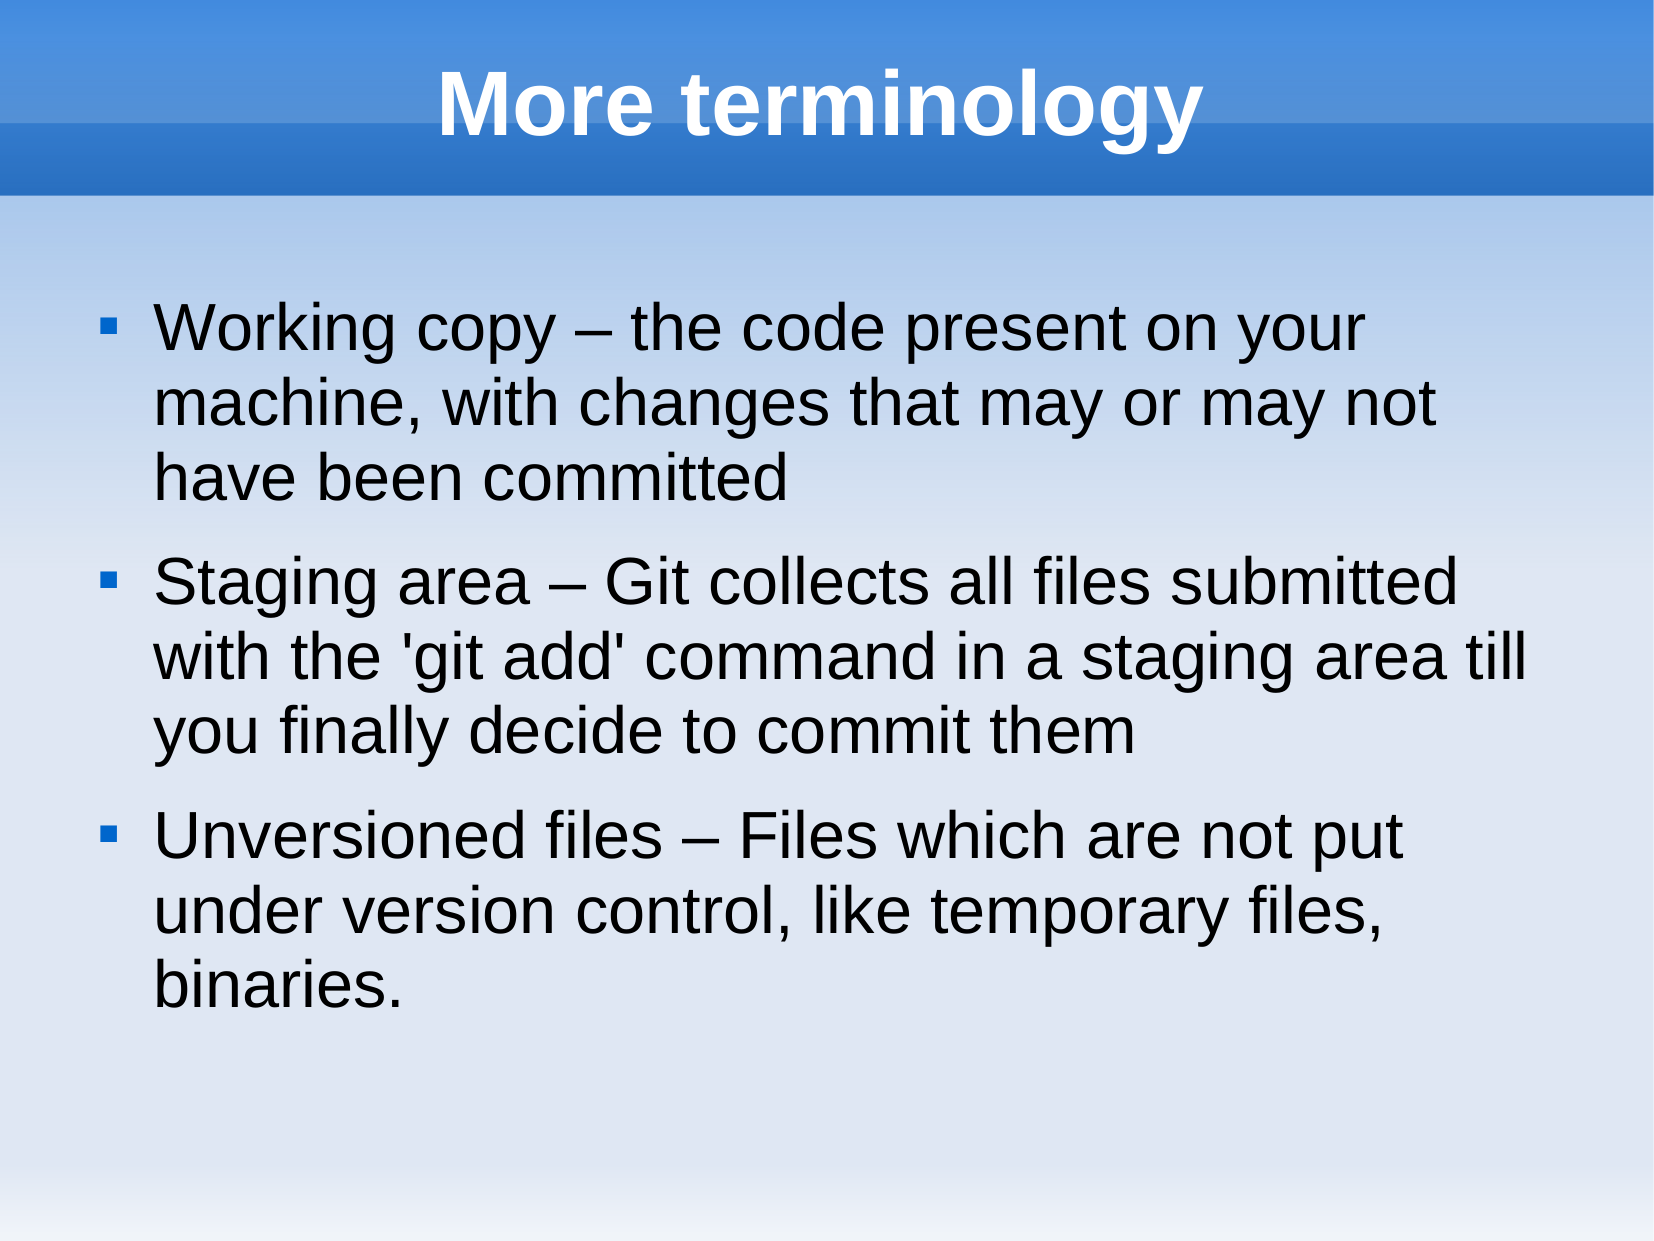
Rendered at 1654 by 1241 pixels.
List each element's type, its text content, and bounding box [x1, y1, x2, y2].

picture [0, 0, 1654, 1241]
list Working copy – the code present on your machine, with changes that may or may not have been committed Staging area – Git collects all files submitted with the 'git add' command in a staging area till you finally decide to commit them Unversioned files – Files which are not put under version control, like temporary files, binaries. [82, 290, 1571, 1109]
title More terminology [76, 0, 1565, 208]
